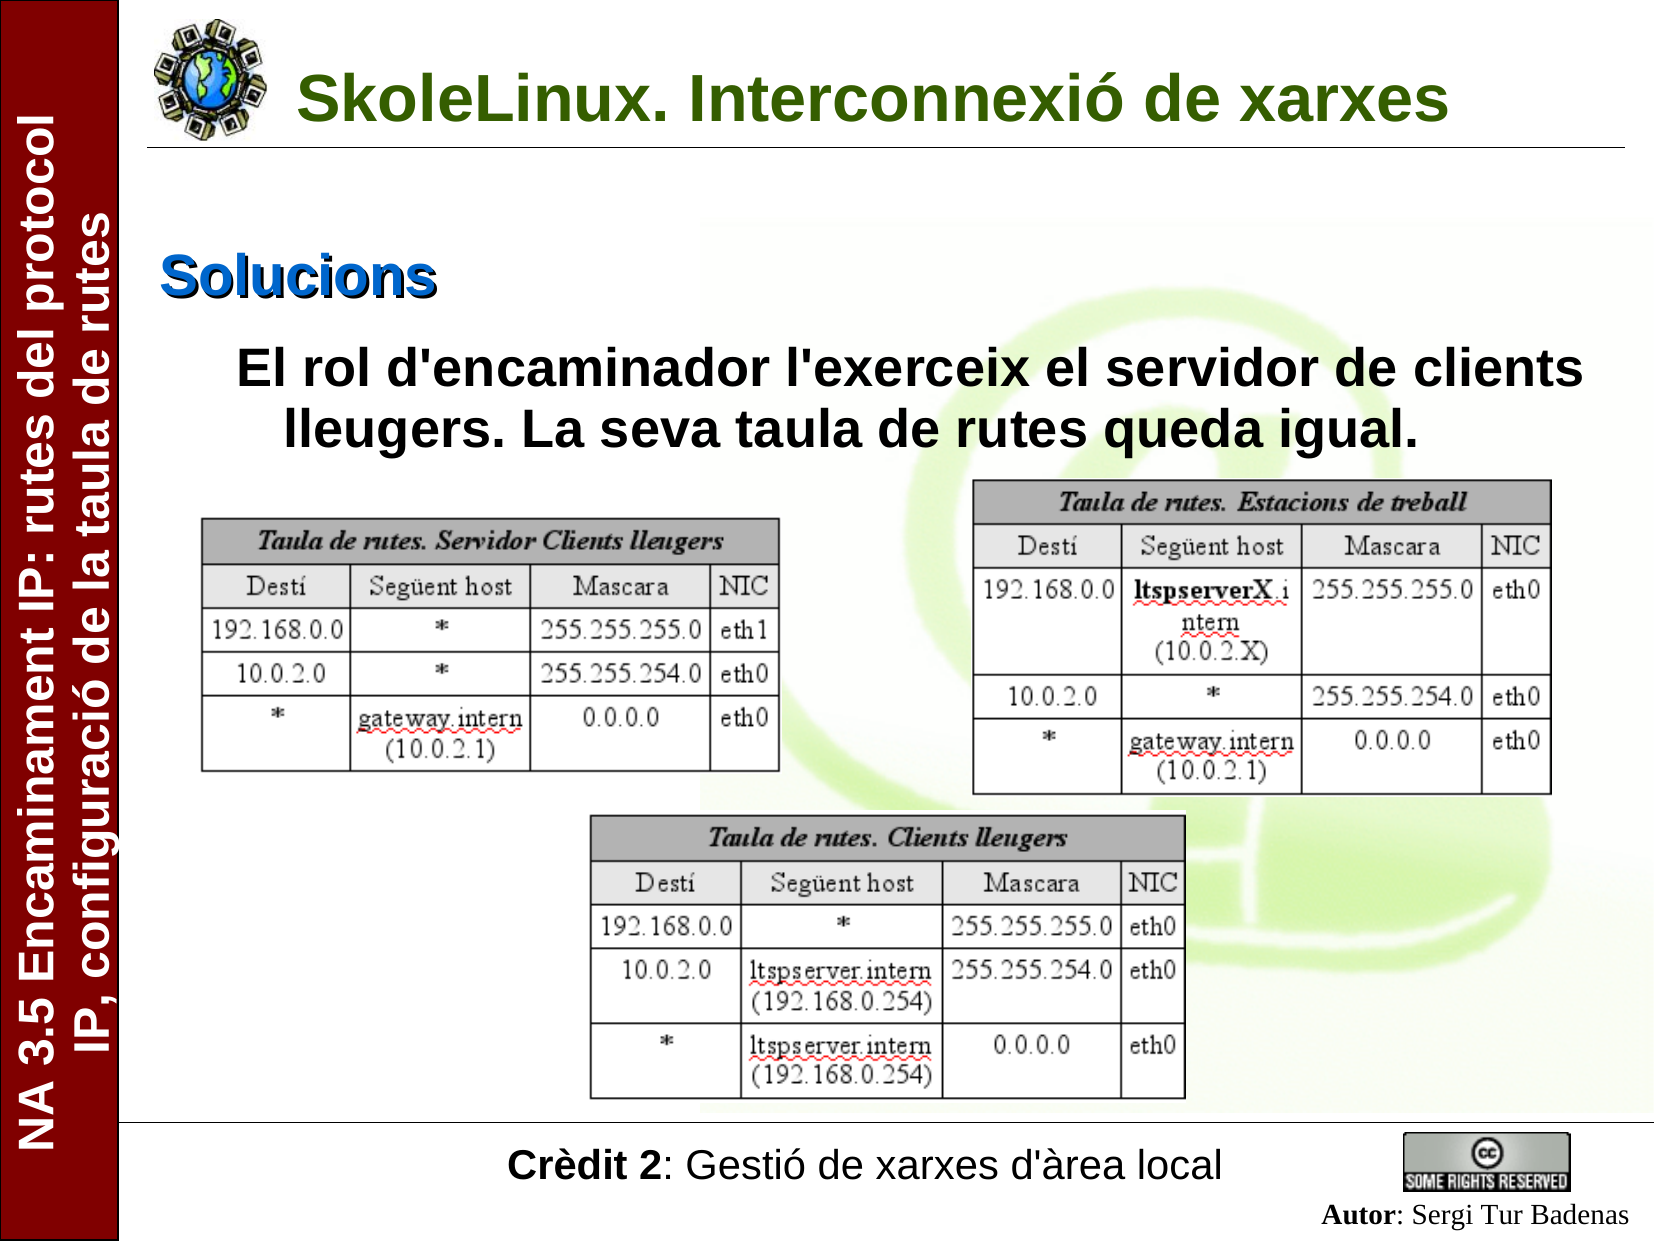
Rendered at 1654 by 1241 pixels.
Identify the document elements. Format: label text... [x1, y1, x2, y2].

picture [585, 217, 1654, 1113]
picture [154, 19, 268, 49]
title SkoleLinux. Interconnexió de xarxes [129, 49, 1619, 148]
list Solucions El rol d'encaminador l'exerceix el servidor de clients lleugers. La seva taula de rutes queda igual. [141, 242, 1630, 1093]
picture [1403, 1132, 1571, 1192]
picture [198, 513, 782, 774]
picture [971, 478, 1552, 797]
